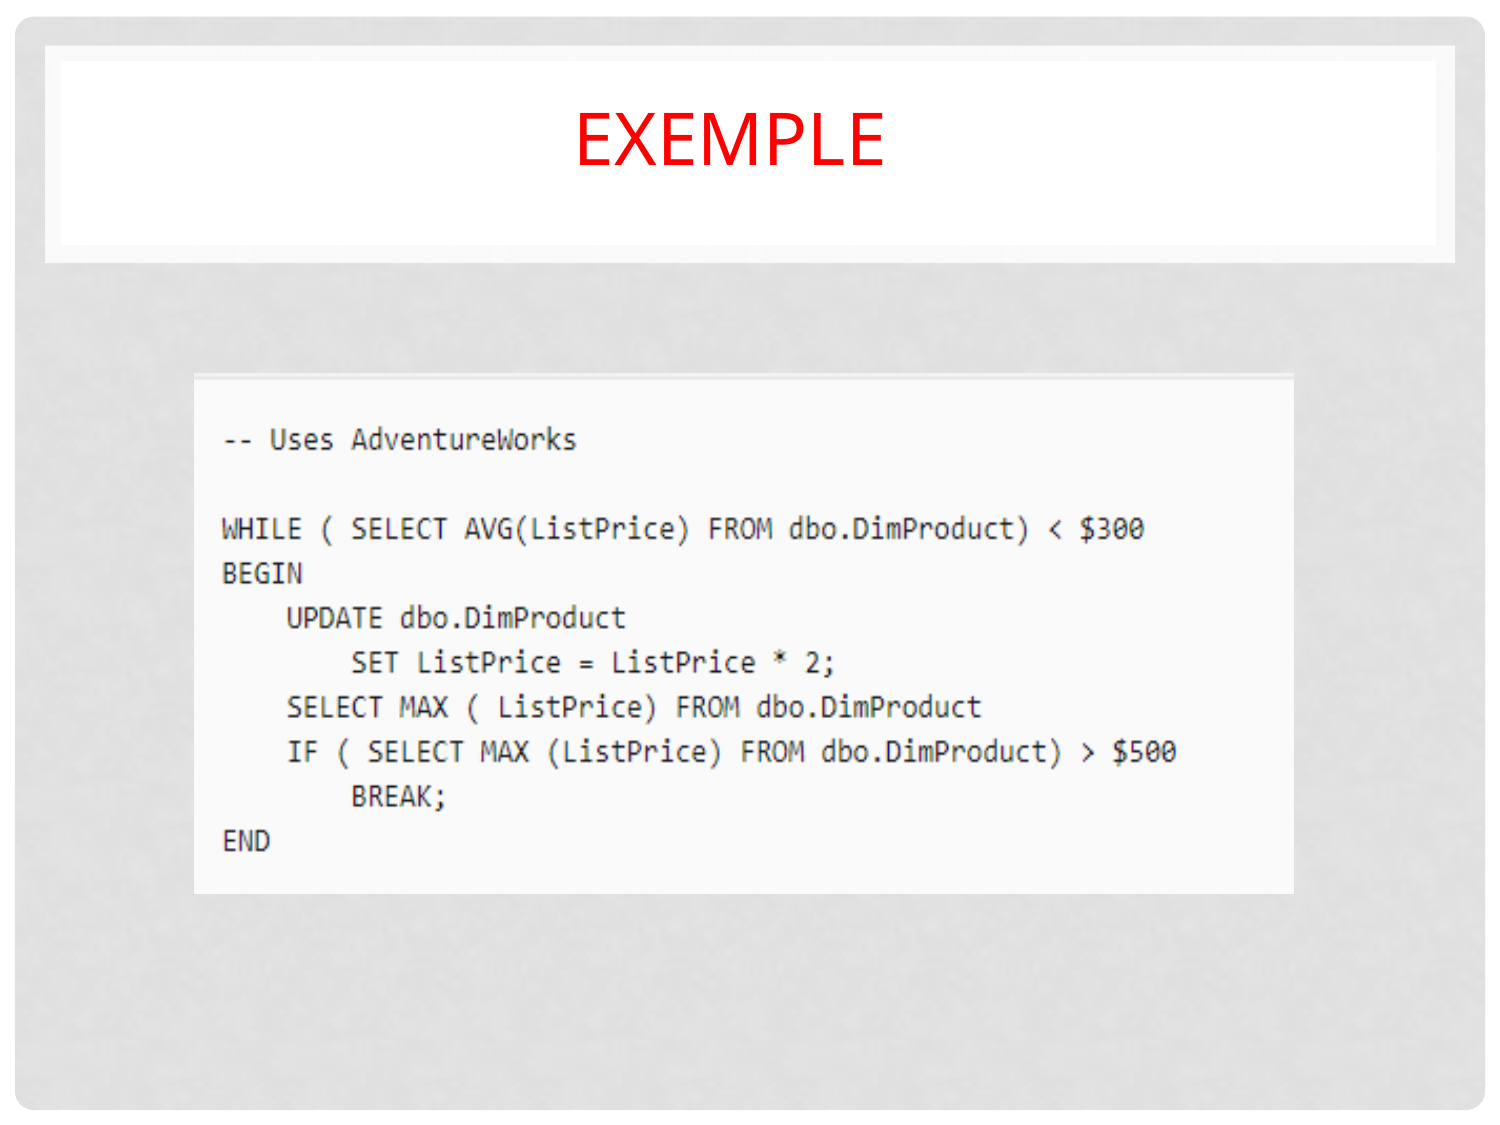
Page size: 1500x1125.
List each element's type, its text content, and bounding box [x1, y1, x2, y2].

title Exemple [64, 42, 1415, 231]
picture [194, 373, 1294, 894]
